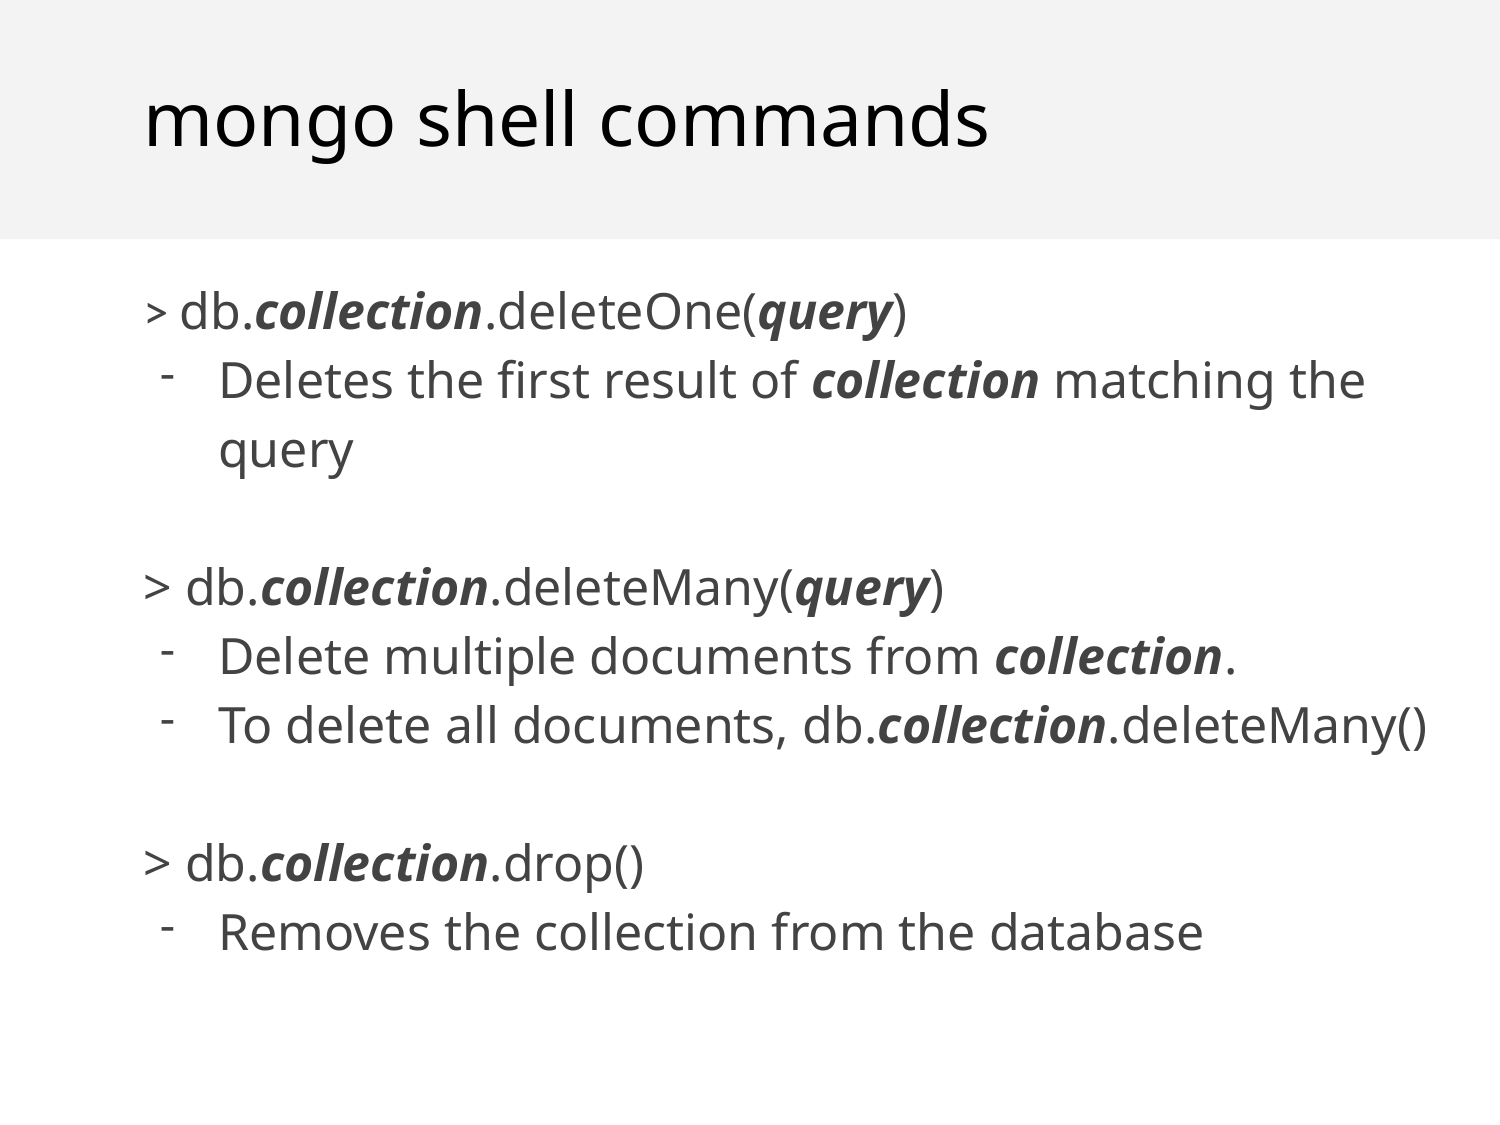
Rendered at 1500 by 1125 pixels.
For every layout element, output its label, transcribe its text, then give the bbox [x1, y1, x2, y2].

title mongo shell commands [128, 56, 1372, 183]
list > db.collection.deleteOne(query) Deletes the first result of collection matching the query > db.collection.deleteMany(query) Delete multiple documents from collection. To delete all documents, db.collection.deleteMany() > db.collection.drop() Removes the collection from the database [128, 255, 1466, 1066]
